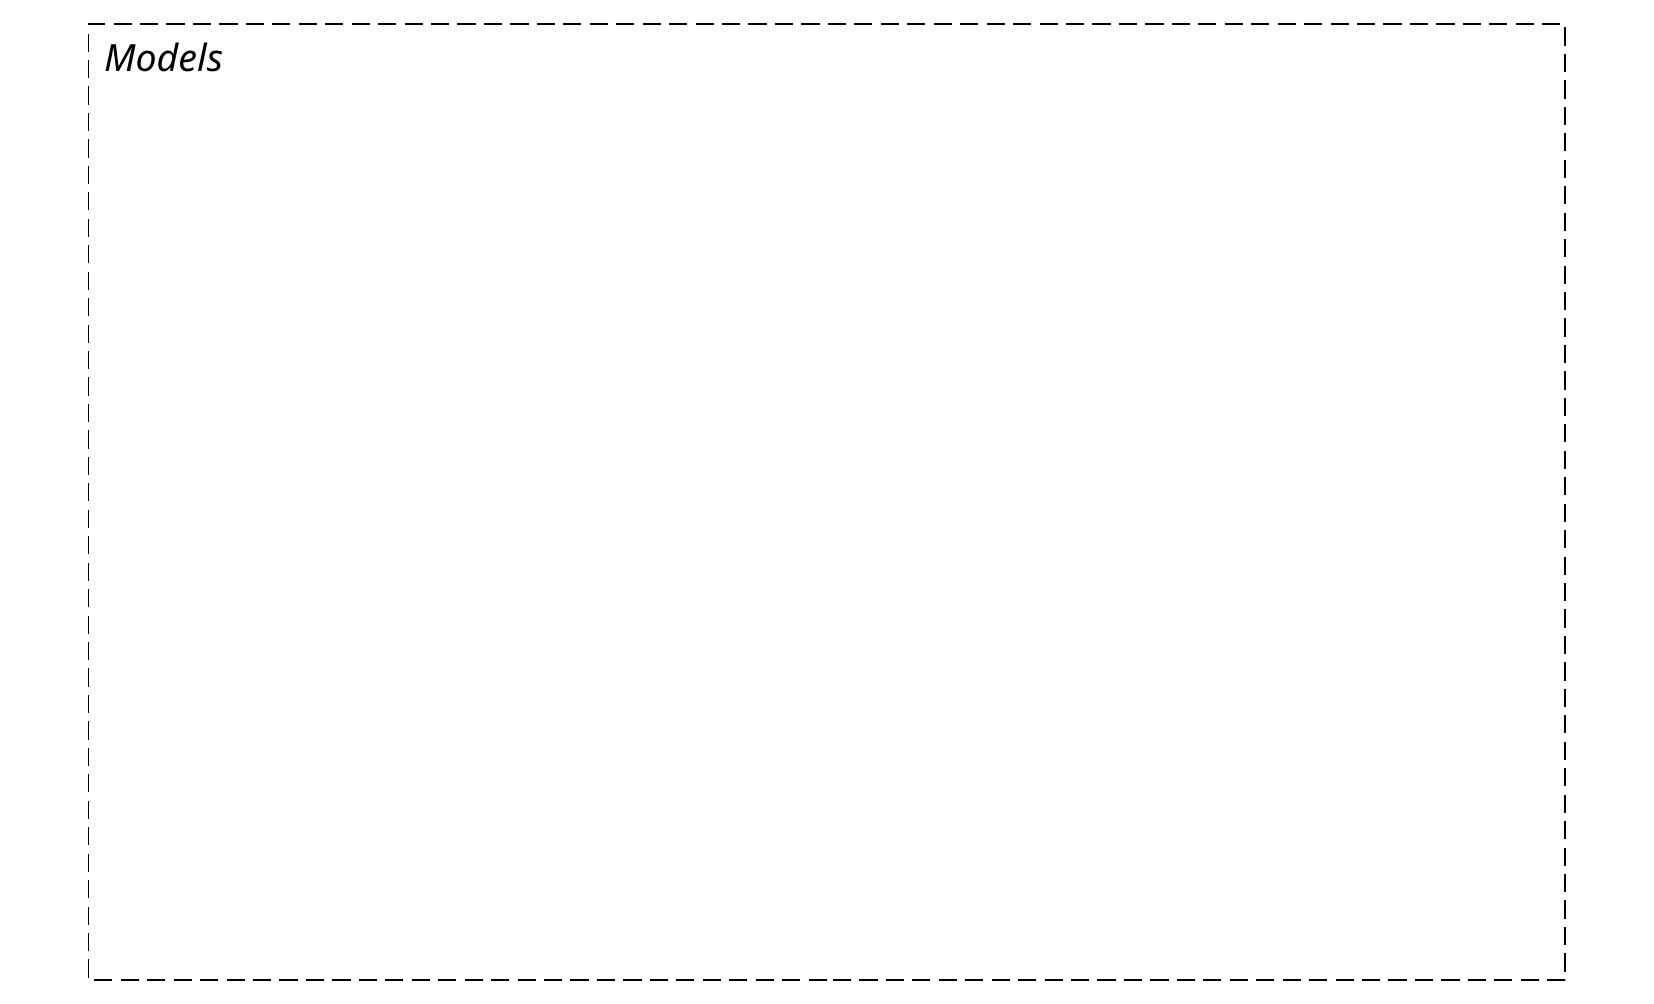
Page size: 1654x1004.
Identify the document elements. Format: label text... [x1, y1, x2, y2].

text_box Models [88, 23, 1565, 981]
